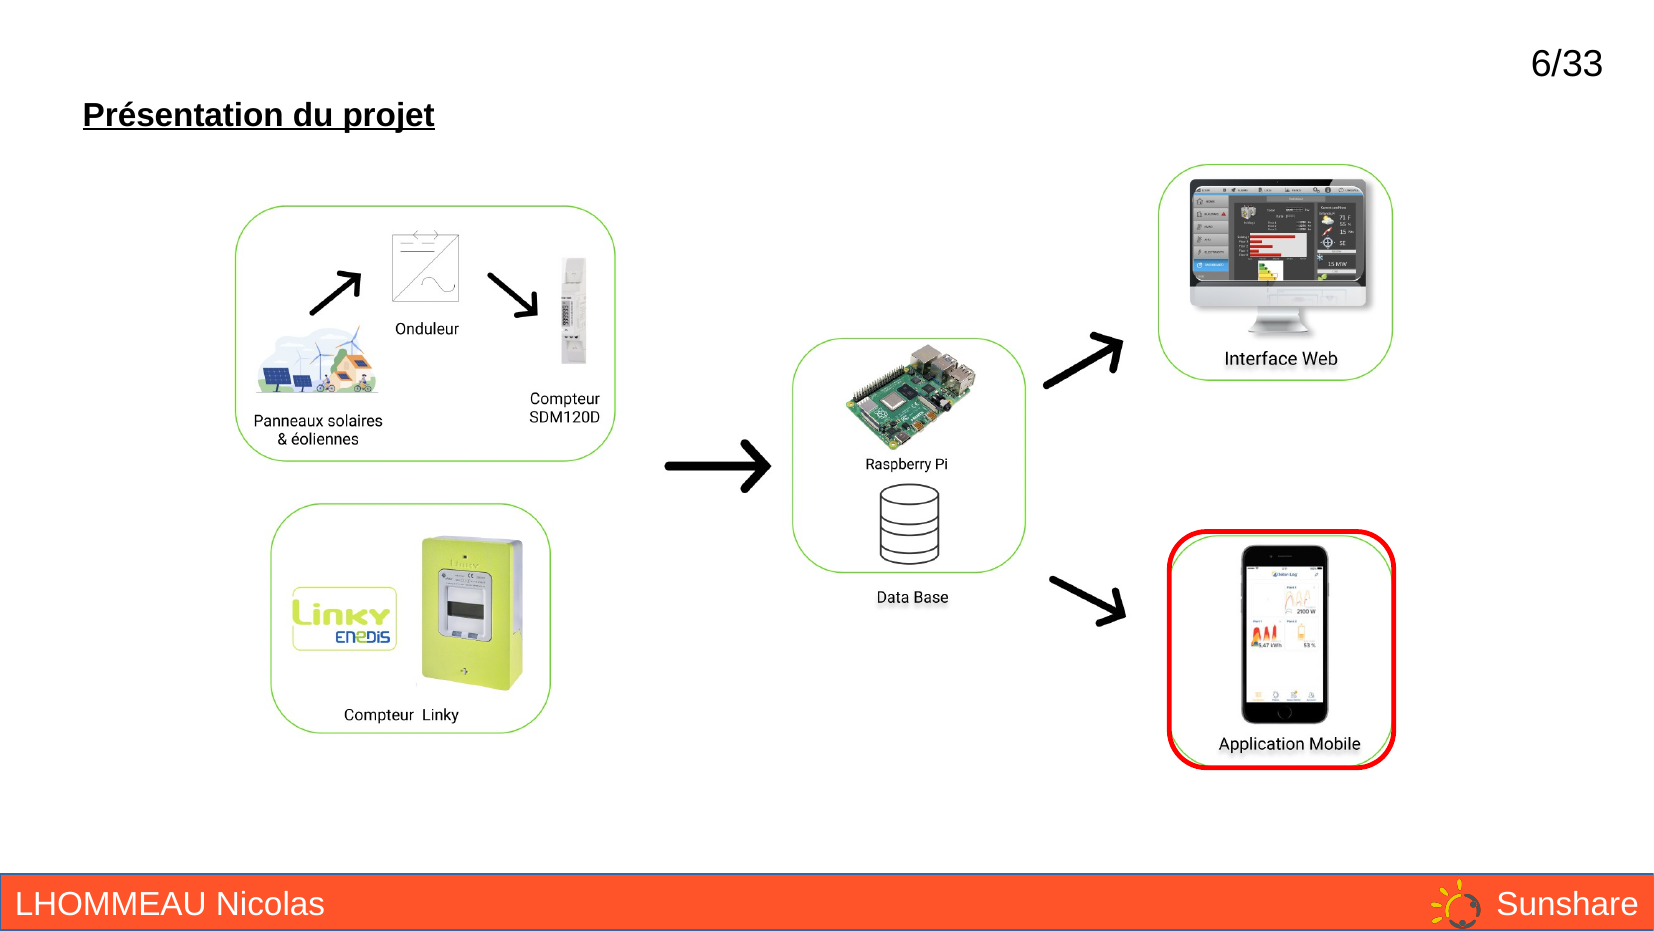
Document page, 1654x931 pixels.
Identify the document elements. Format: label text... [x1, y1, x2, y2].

picture [1429, 877, 1483, 931]
picture [224, 193, 1410, 863]
title Présentation du projet [82, 37, 1571, 193]
